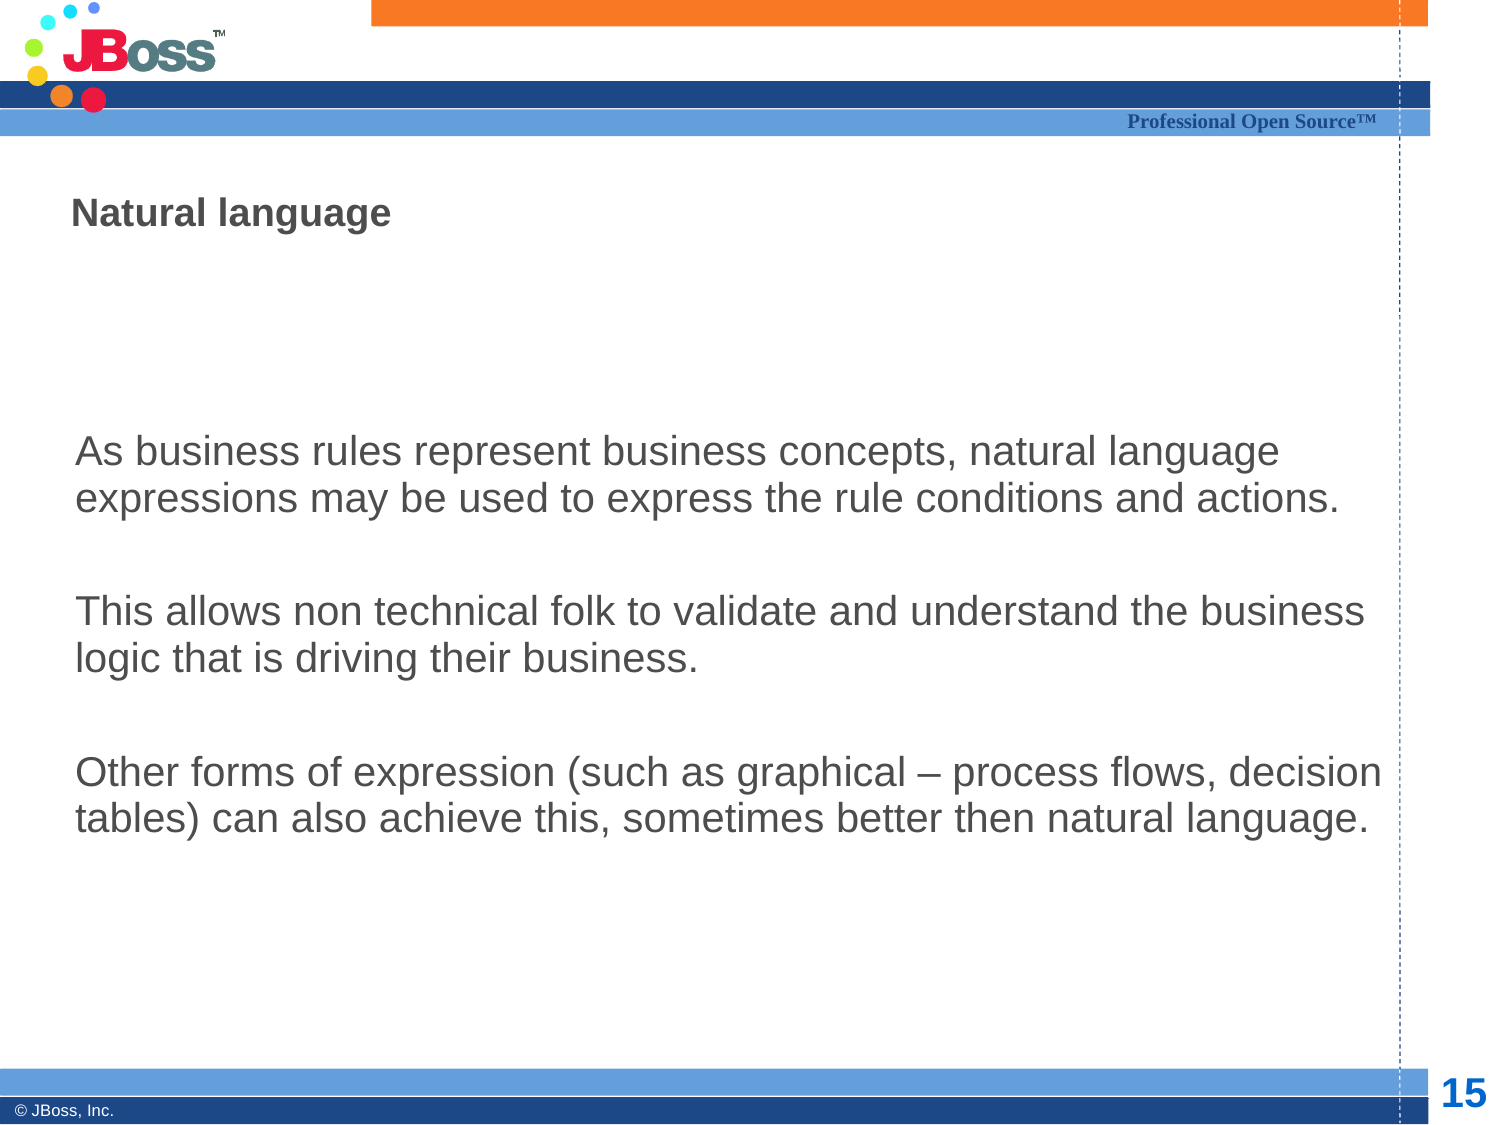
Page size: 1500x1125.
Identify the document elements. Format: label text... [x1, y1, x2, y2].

title Natural language [70, 129, 1359, 296]
subtitle As business rules represent business concepts, natural language expressions may be used to express the rule conditions and actions. This allows non technical folk to validate and understand the business logic that is driving their business. Other forms of expression (such as graphical – process flows, decision tables) can also achieve this, sometimes better then natural language. [75, 263, 1425, 1006]
